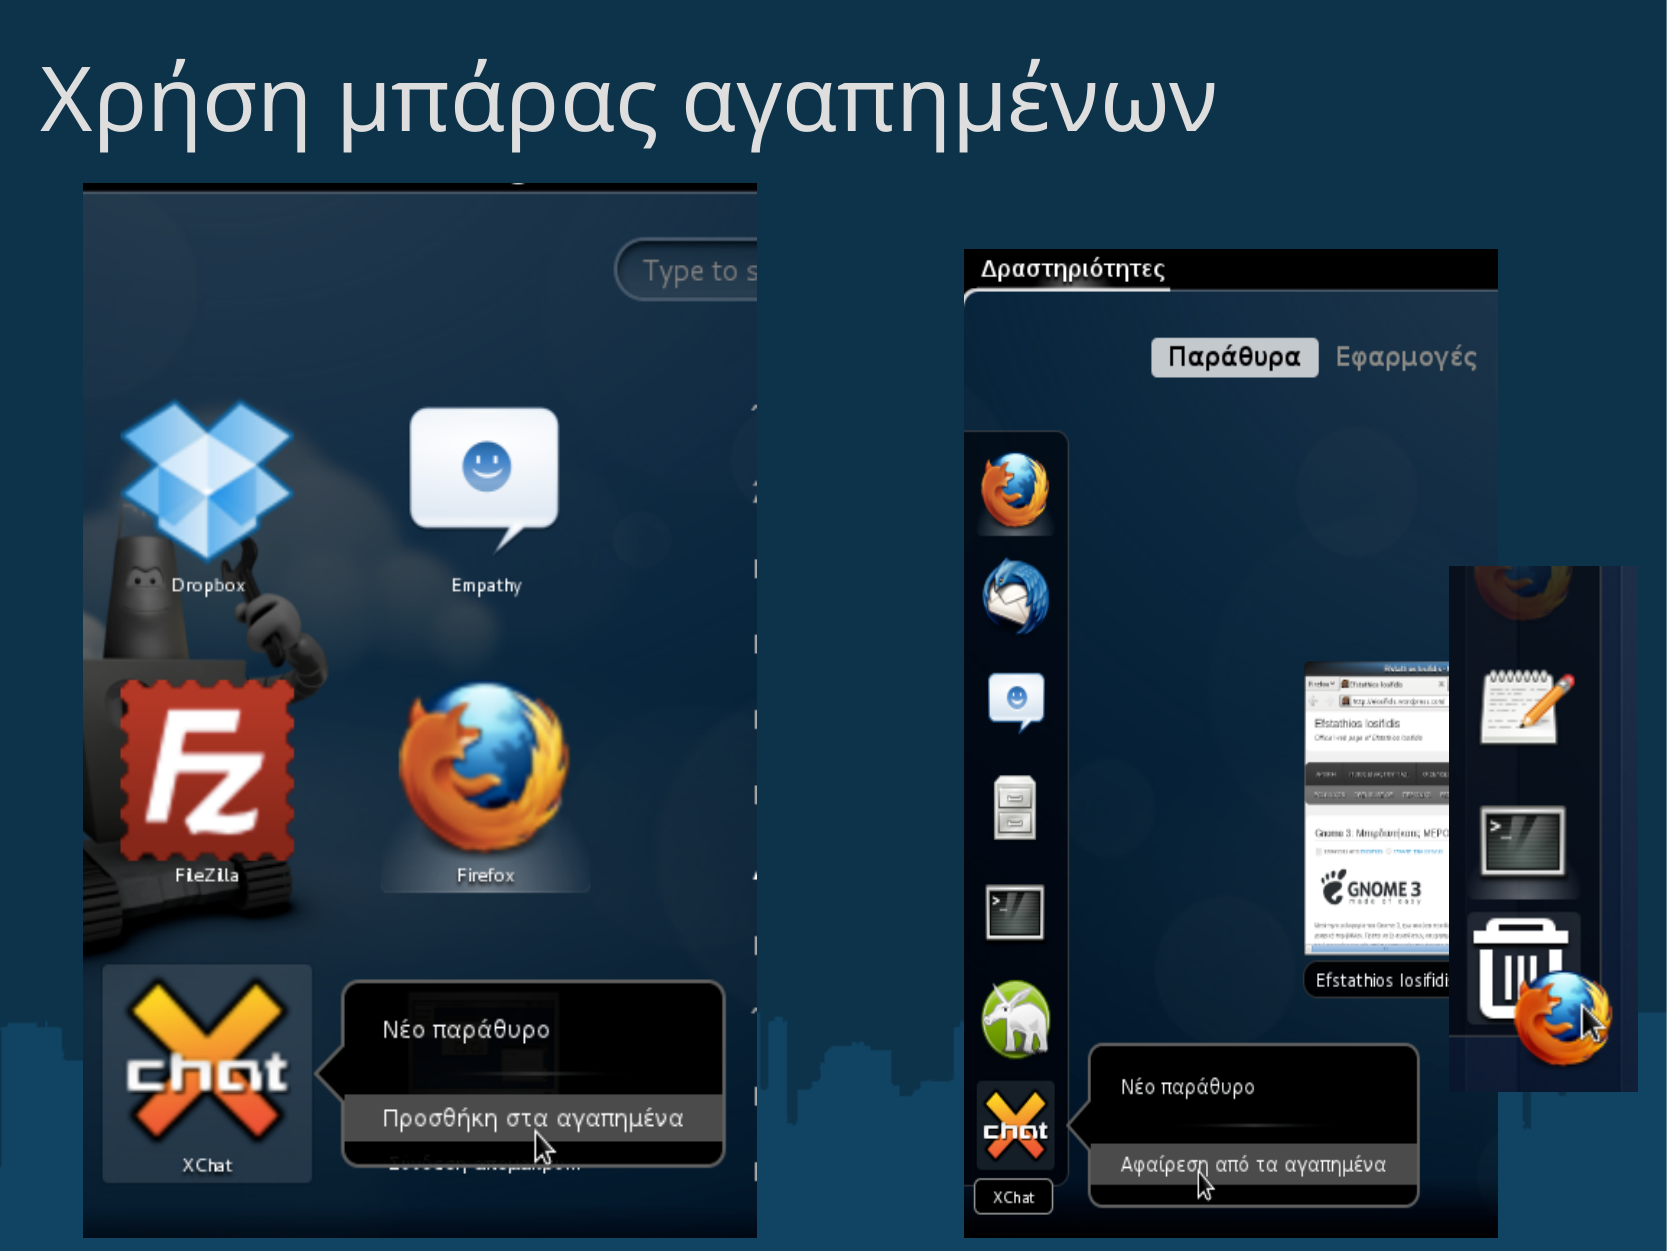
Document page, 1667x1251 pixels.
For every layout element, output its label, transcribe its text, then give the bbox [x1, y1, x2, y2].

title Χρήση μπάρας αγαπημένων [40, 50, 1627, 201]
picture [0, 0, 1667, 1251]
